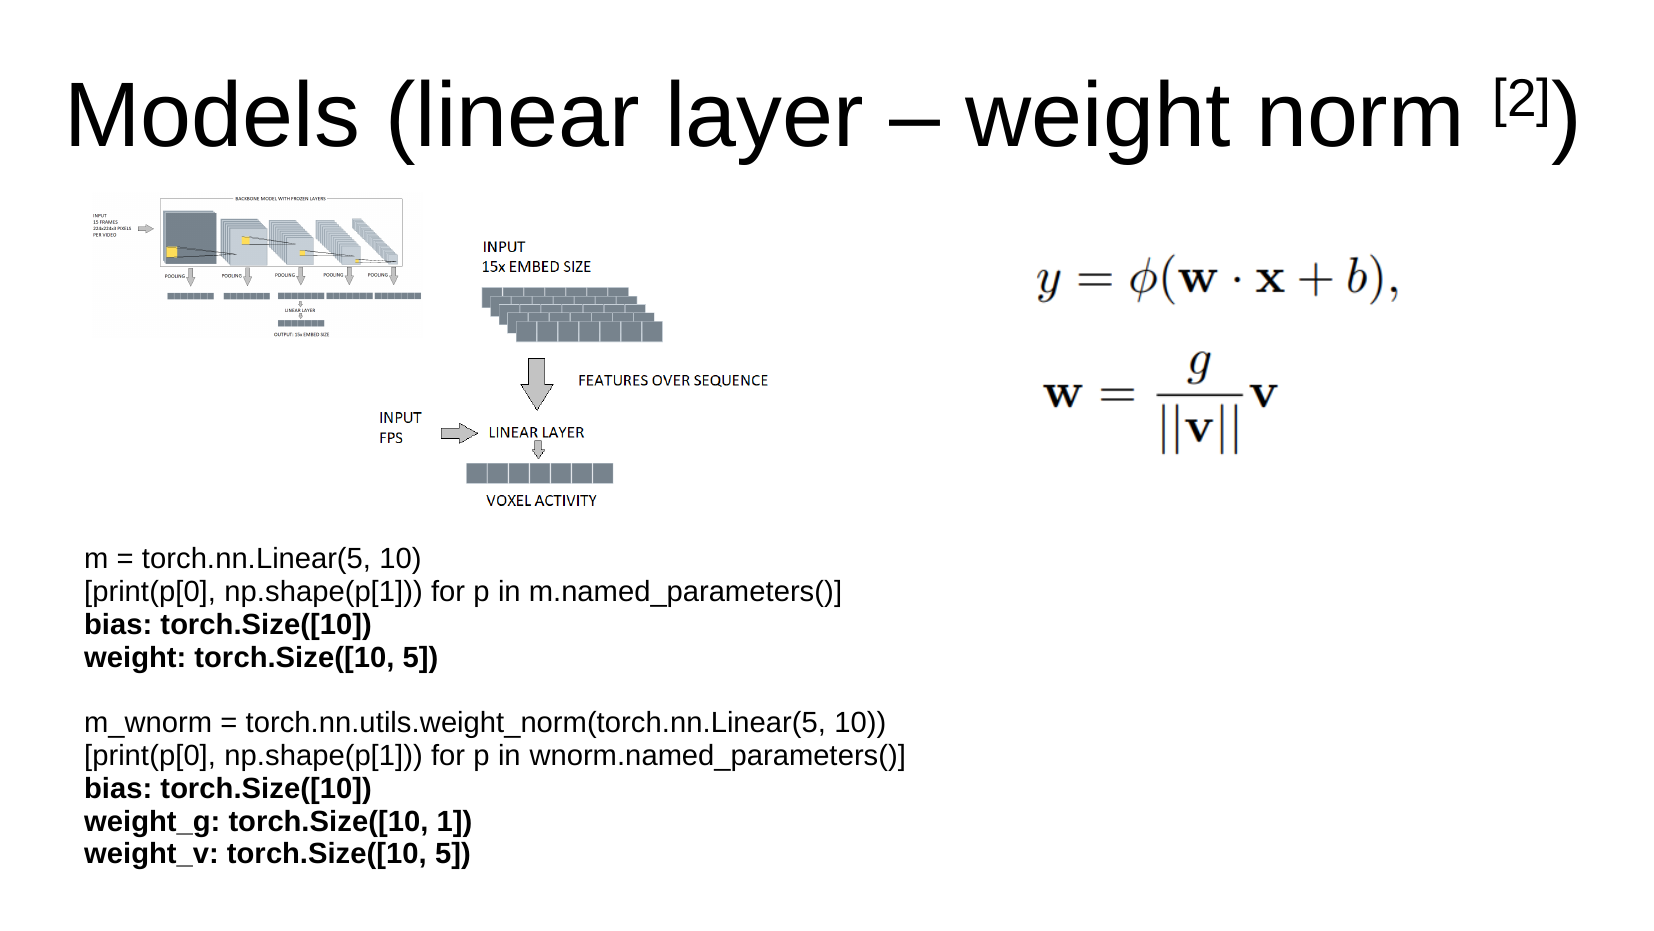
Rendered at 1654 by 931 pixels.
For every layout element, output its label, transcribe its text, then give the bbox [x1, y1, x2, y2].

picture [998, 244, 1422, 318]
subtitle m = torch.nn.Linear(5, 10) [print(p[0], np.shape(p[1])) for p in m.named_parameters()] bias: torch.Size([10]) weight: torch.Size([10, 5]) m_wnorm = torch.nn.utils.weight_norm(torch.nn.Linear(5, 10)) [print(p[0], np.shape(p[1])) for p in wnorm.named_parameters()] bias: torch.Size([10]) weight_g: torch.Size([10, 1]) weight_v: torch.Size([10, 5]) [84, 542, 1573, 885]
title Models (linear layer – weight norm [2]) [52, 12, 1594, 218]
picture [92, 192, 788, 526]
picture [1019, 338, 1312, 469]
